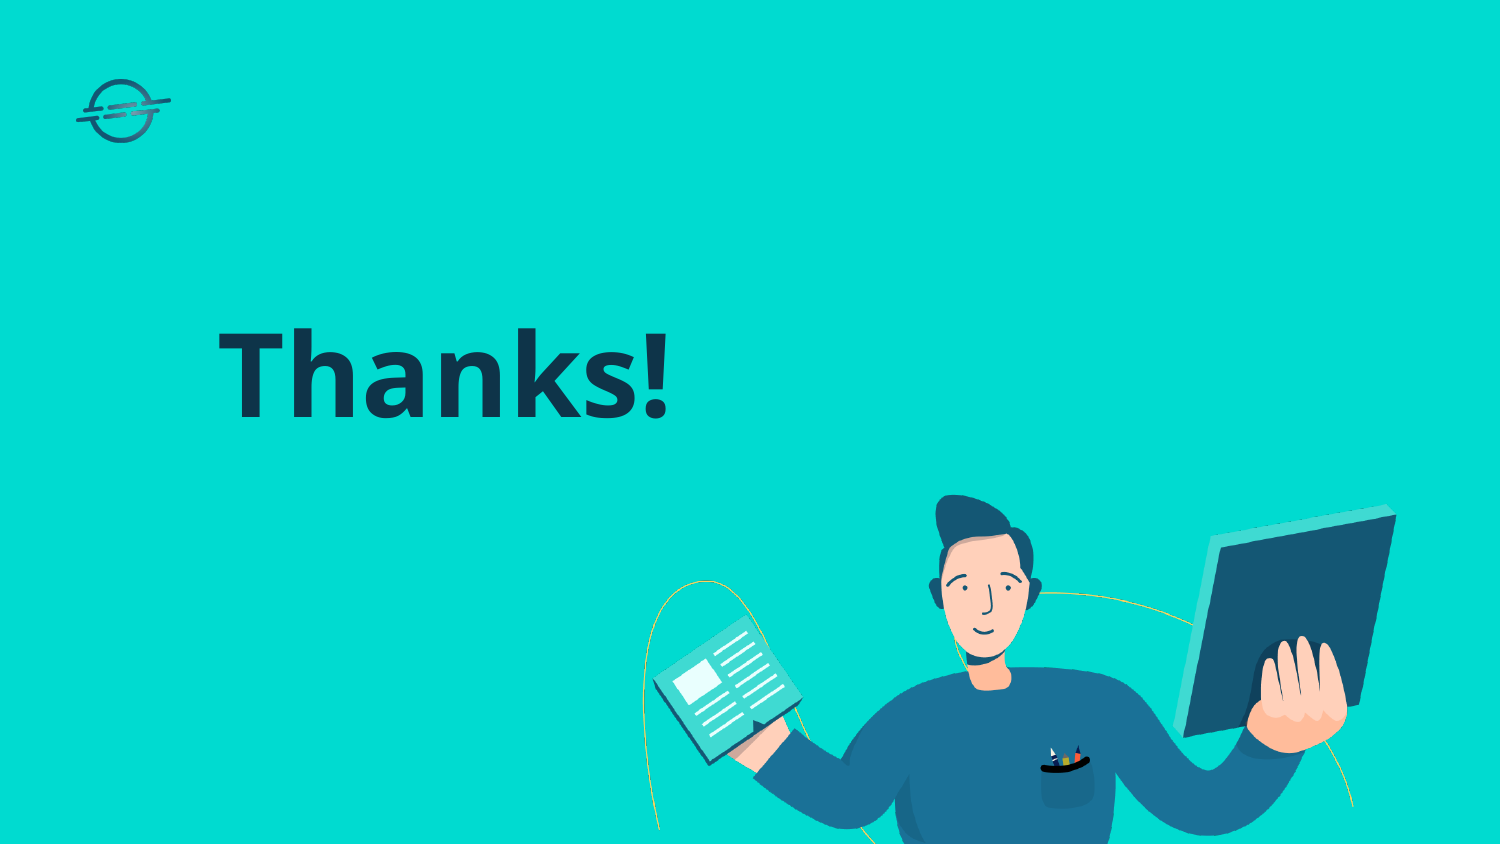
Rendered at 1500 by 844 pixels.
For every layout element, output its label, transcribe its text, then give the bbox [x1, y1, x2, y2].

picture [76, 79, 171, 143]
picture [642, 493, 1398, 844]
title Thanks! [202, 285, 1075, 401]
